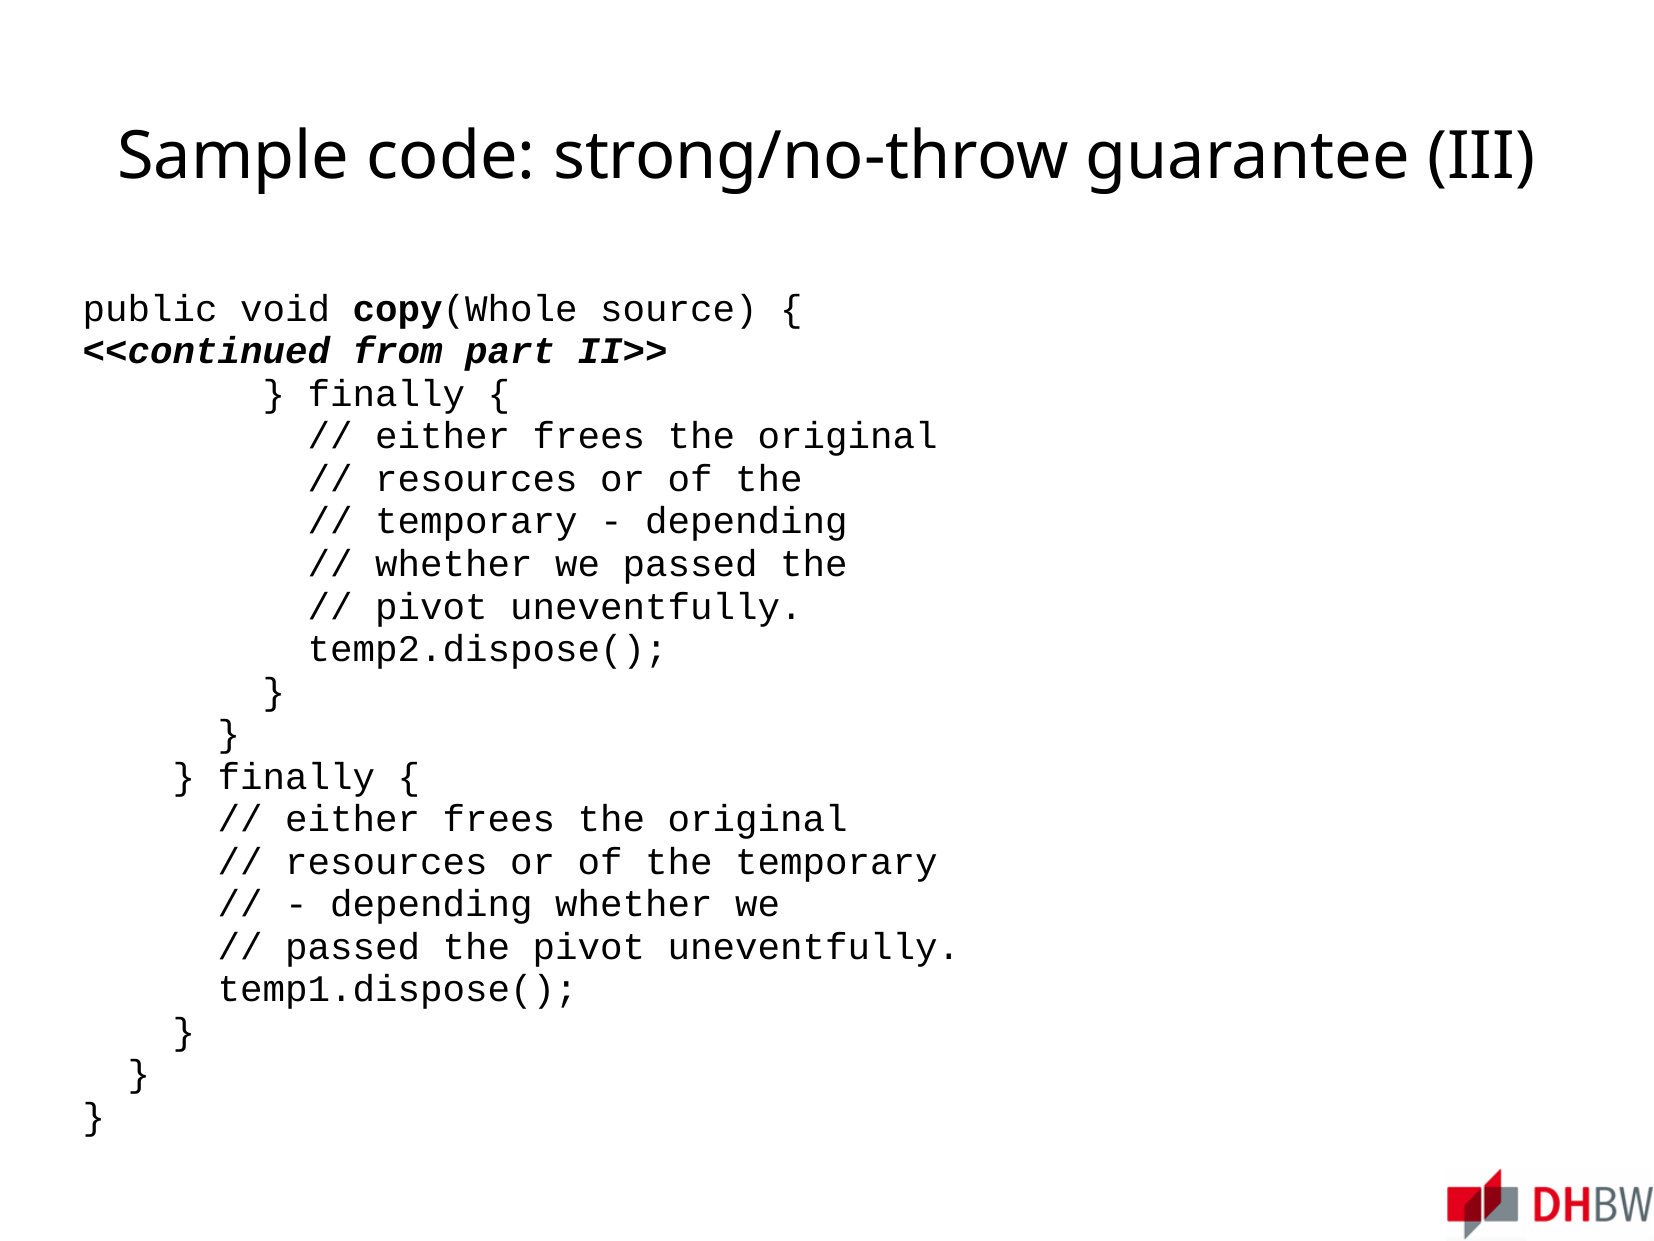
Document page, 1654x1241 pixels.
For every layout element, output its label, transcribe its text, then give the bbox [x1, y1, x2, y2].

picture [1446, 1167, 1654, 1241]
title Sample code: strong/no-throw guarantee (III) [82, 56, 1571, 250]
list public void copy(Whole source) { <<continued from part II>> } finally { // either frees the original // resources or of the // temporary - depending // whether we passed the // pivot uneventfully. temp2.dispose(); } } } finally { // either frees the original // resources or of the temporary // - depending whether we // passed the pivot uneventfully. temp1.dispose(); } } } [82, 290, 1571, 1094]
